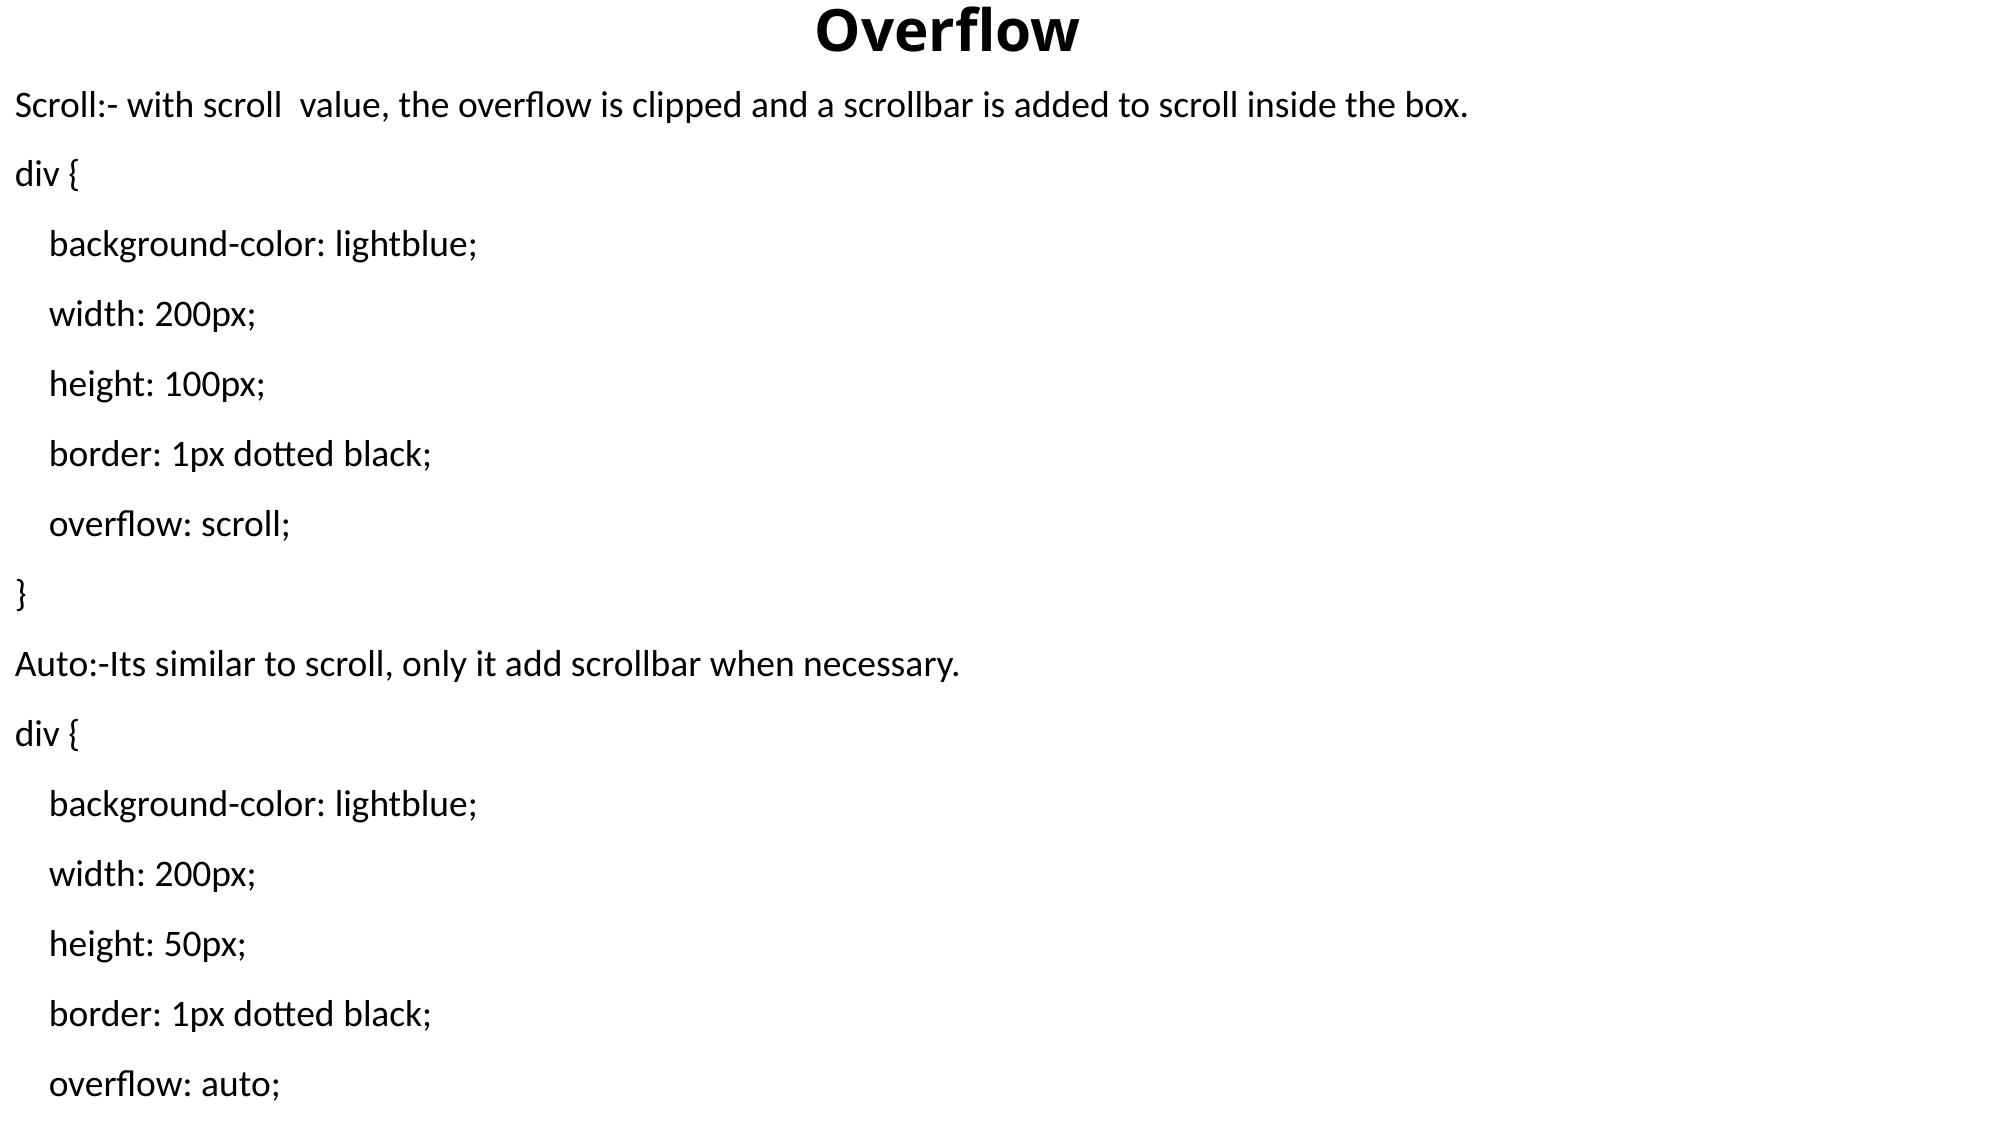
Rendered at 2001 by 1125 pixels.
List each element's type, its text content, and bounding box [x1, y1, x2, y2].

list Scroll:- with scroll value, the overflow is clipped and a scrollbar is added to scroll inside the box. div { background-color: lightblue; width: 200px; height: 100px; border: 1px dotted black; overflow: scroll; } Auto:-Its similar to scroll, only it add scrollbar when necessary. div { background-color: lightblue; width: 200px; height: 50px; border: 1px dotted black; overflow: auto; } [0, 77, 2000, 1125]
title Overflow [342, 0, 2000, 71]
